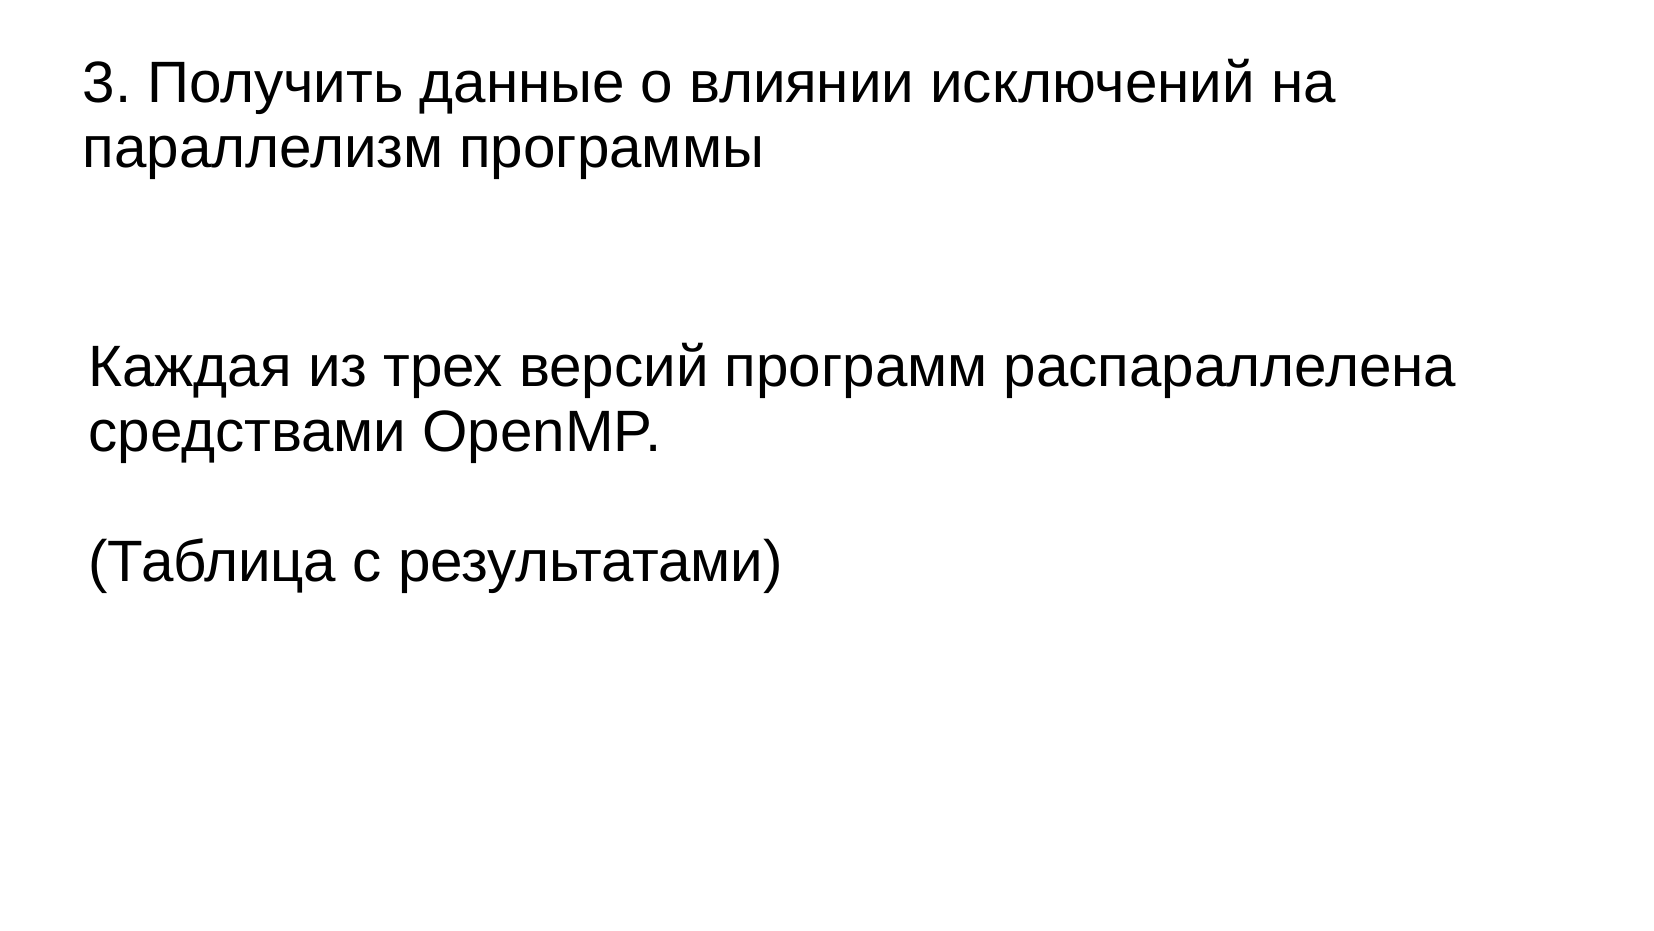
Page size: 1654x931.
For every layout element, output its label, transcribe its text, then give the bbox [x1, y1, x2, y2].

title 3. Получить данные о влиянии исключений на параллелизм программы [82, 37, 1571, 193]
subtitle Каждая из трех версий программ распараллелена средствами OpenMP. (Таблица с результатами) [88, 259, 1630, 799]
